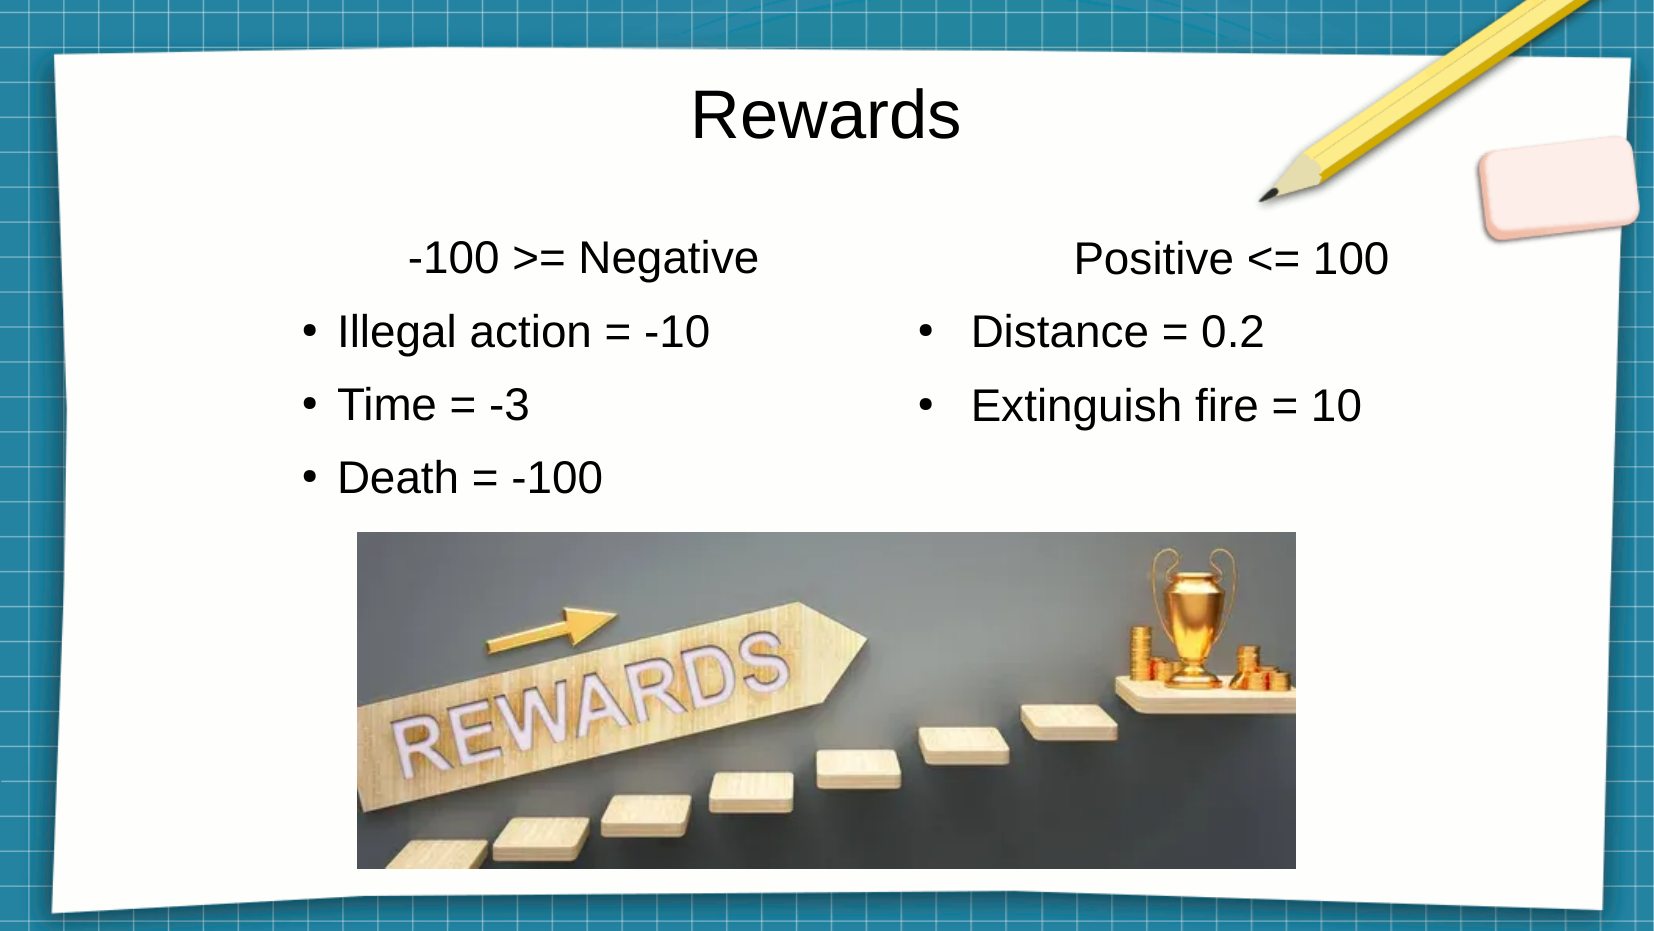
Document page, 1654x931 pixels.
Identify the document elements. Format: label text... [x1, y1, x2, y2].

text_box -100 >= Negative Illegal action = -10 Time = -3 Death = -100 [286, 225, 901, 642]
title Rewards [82, 37, 1571, 193]
picture [0, 0, 1654, 931]
list Positive <= 100 Distance = 0.2 Extinguish fire = 10 [901, 232, 1493, 773]
